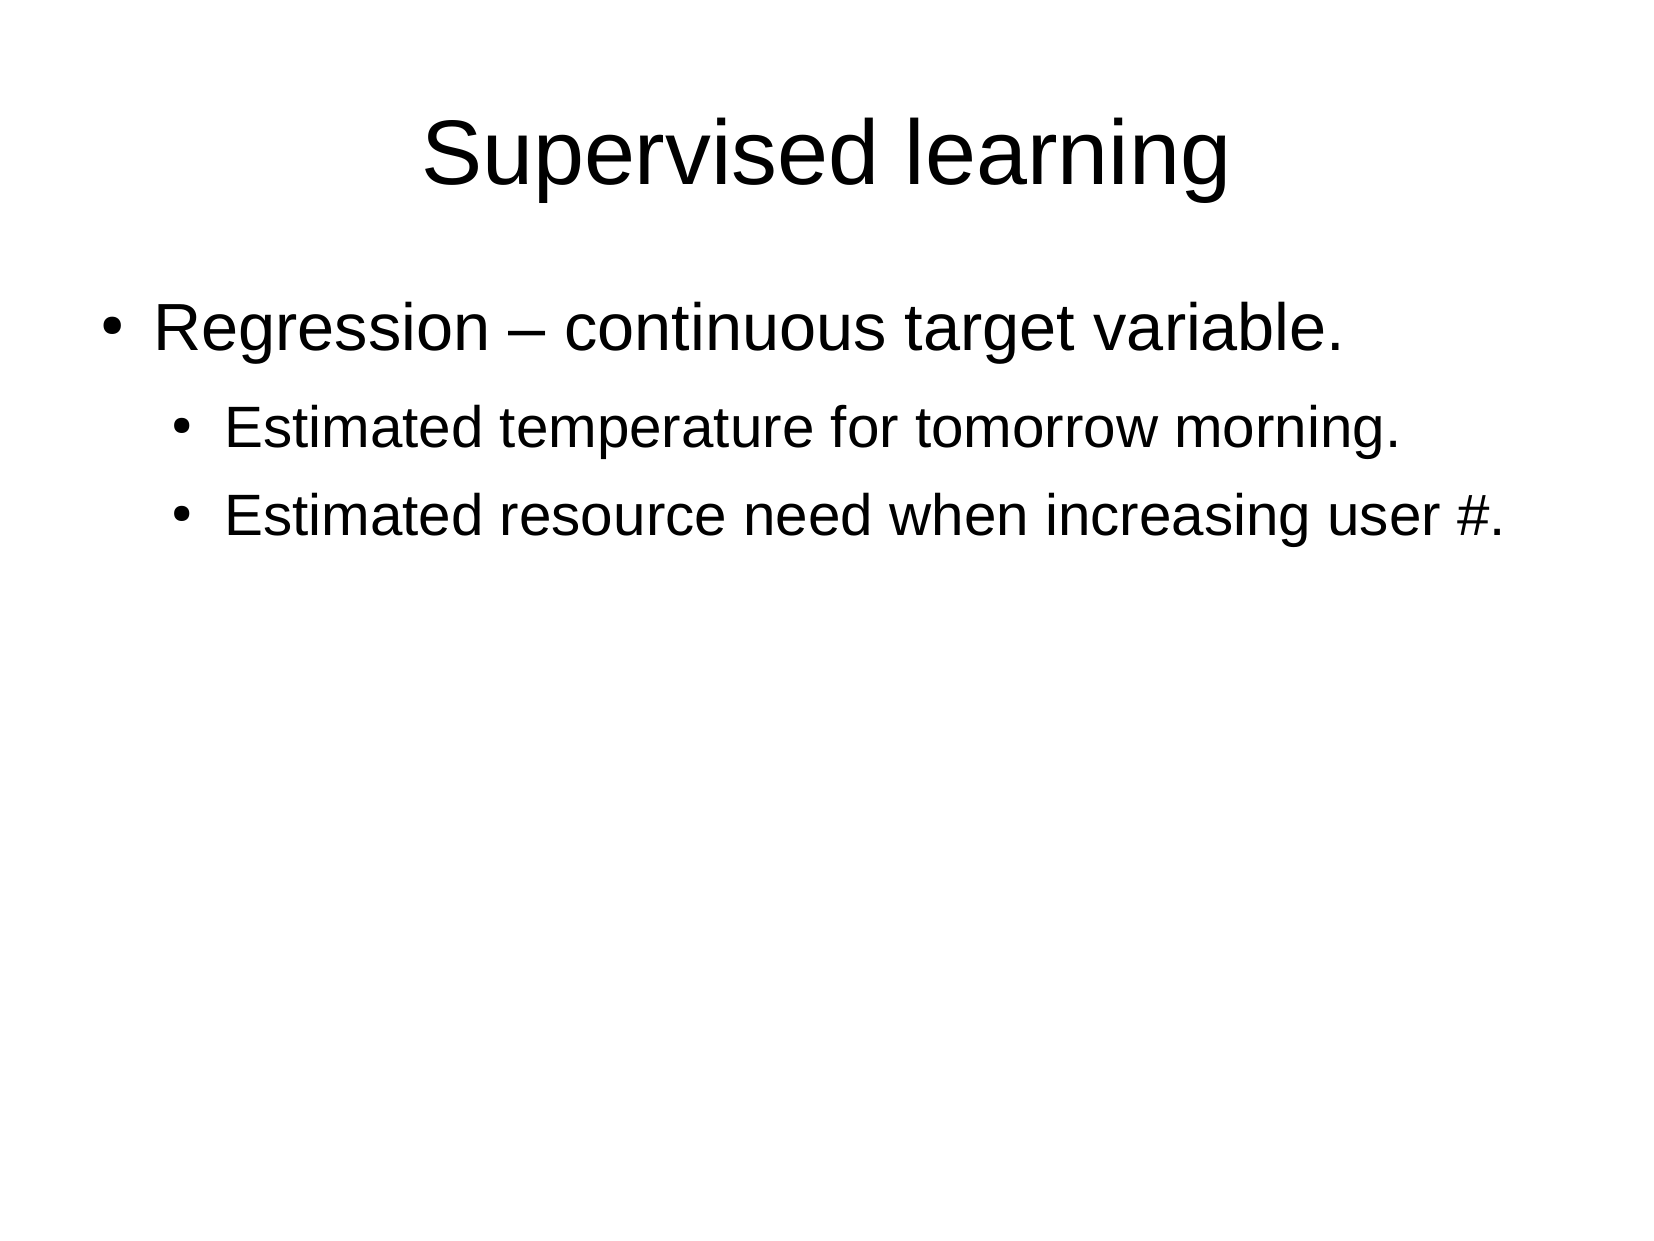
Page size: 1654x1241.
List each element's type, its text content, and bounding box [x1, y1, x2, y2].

list Regression – continuous target variable. Estimated temperature for tomorrow morning. Estimated resource need when increasing user #. [82, 290, 1571, 1109]
title Supervised learning [82, 56, 1571, 250]
